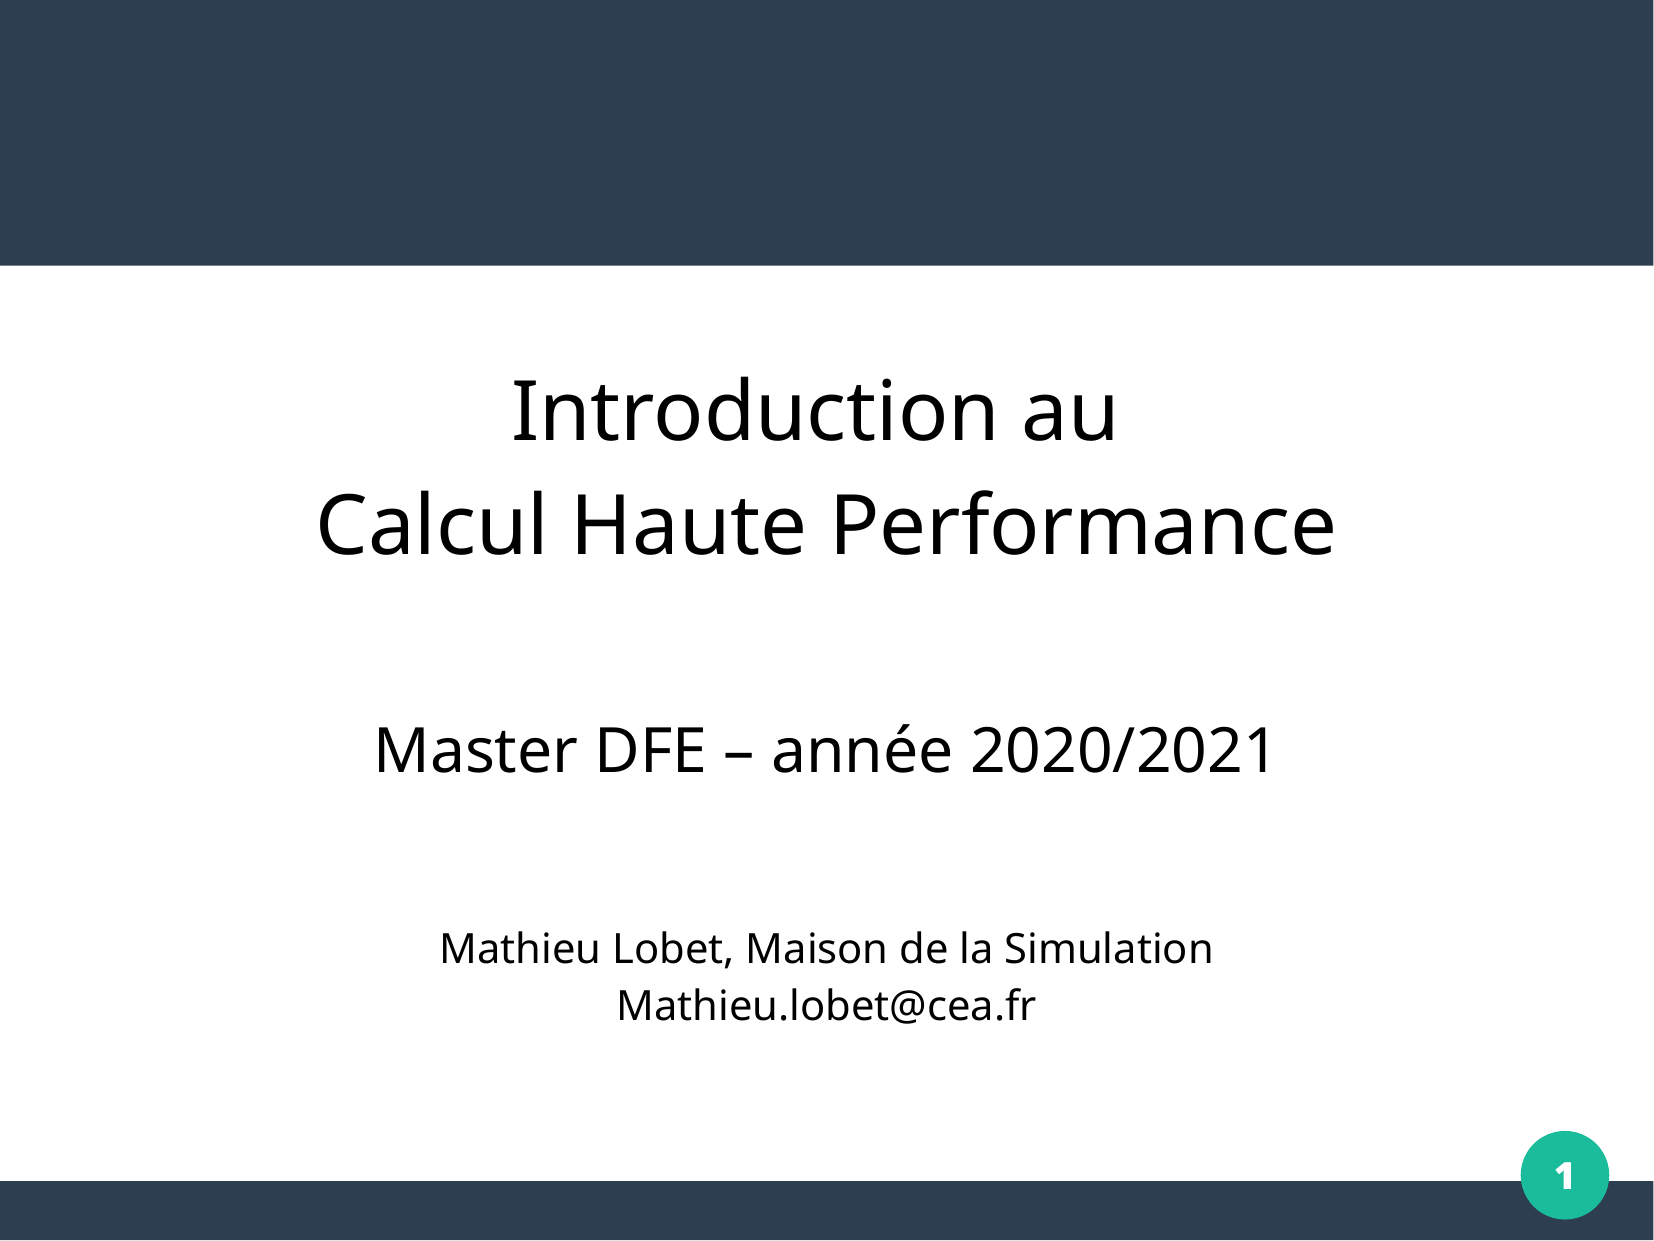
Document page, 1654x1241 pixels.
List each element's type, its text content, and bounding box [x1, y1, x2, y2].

text_box Mathieu Lobet, Maison de la Simulation Mathieu.lobet@cea.fr [70, 911, 1583, 1040]
text_box Introduction au Calcul Haute Performance [70, 344, 1583, 585]
text_box Master DFE – année 2020/2021 [70, 698, 1583, 804]
